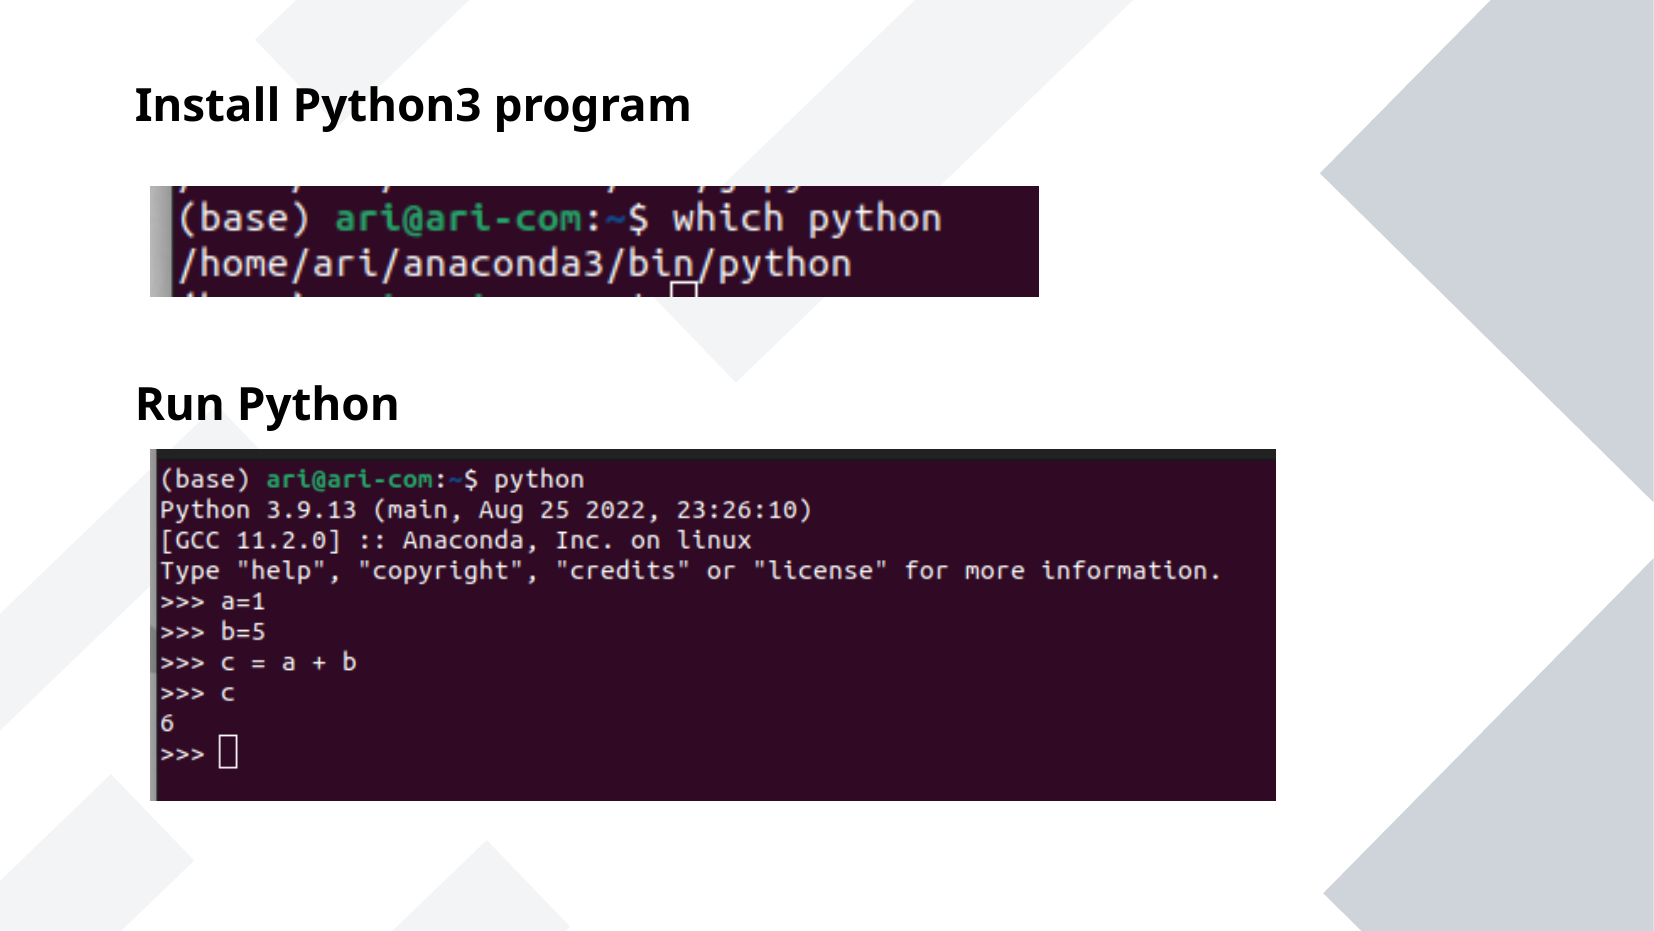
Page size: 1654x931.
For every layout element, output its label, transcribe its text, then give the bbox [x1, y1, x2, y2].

text_box Install Python3 program [120, 65, 1051, 187]
picture [150, 449, 1276, 801]
picture [150, 186, 1039, 297]
text_box Run Python [120, 364, 1051, 486]
